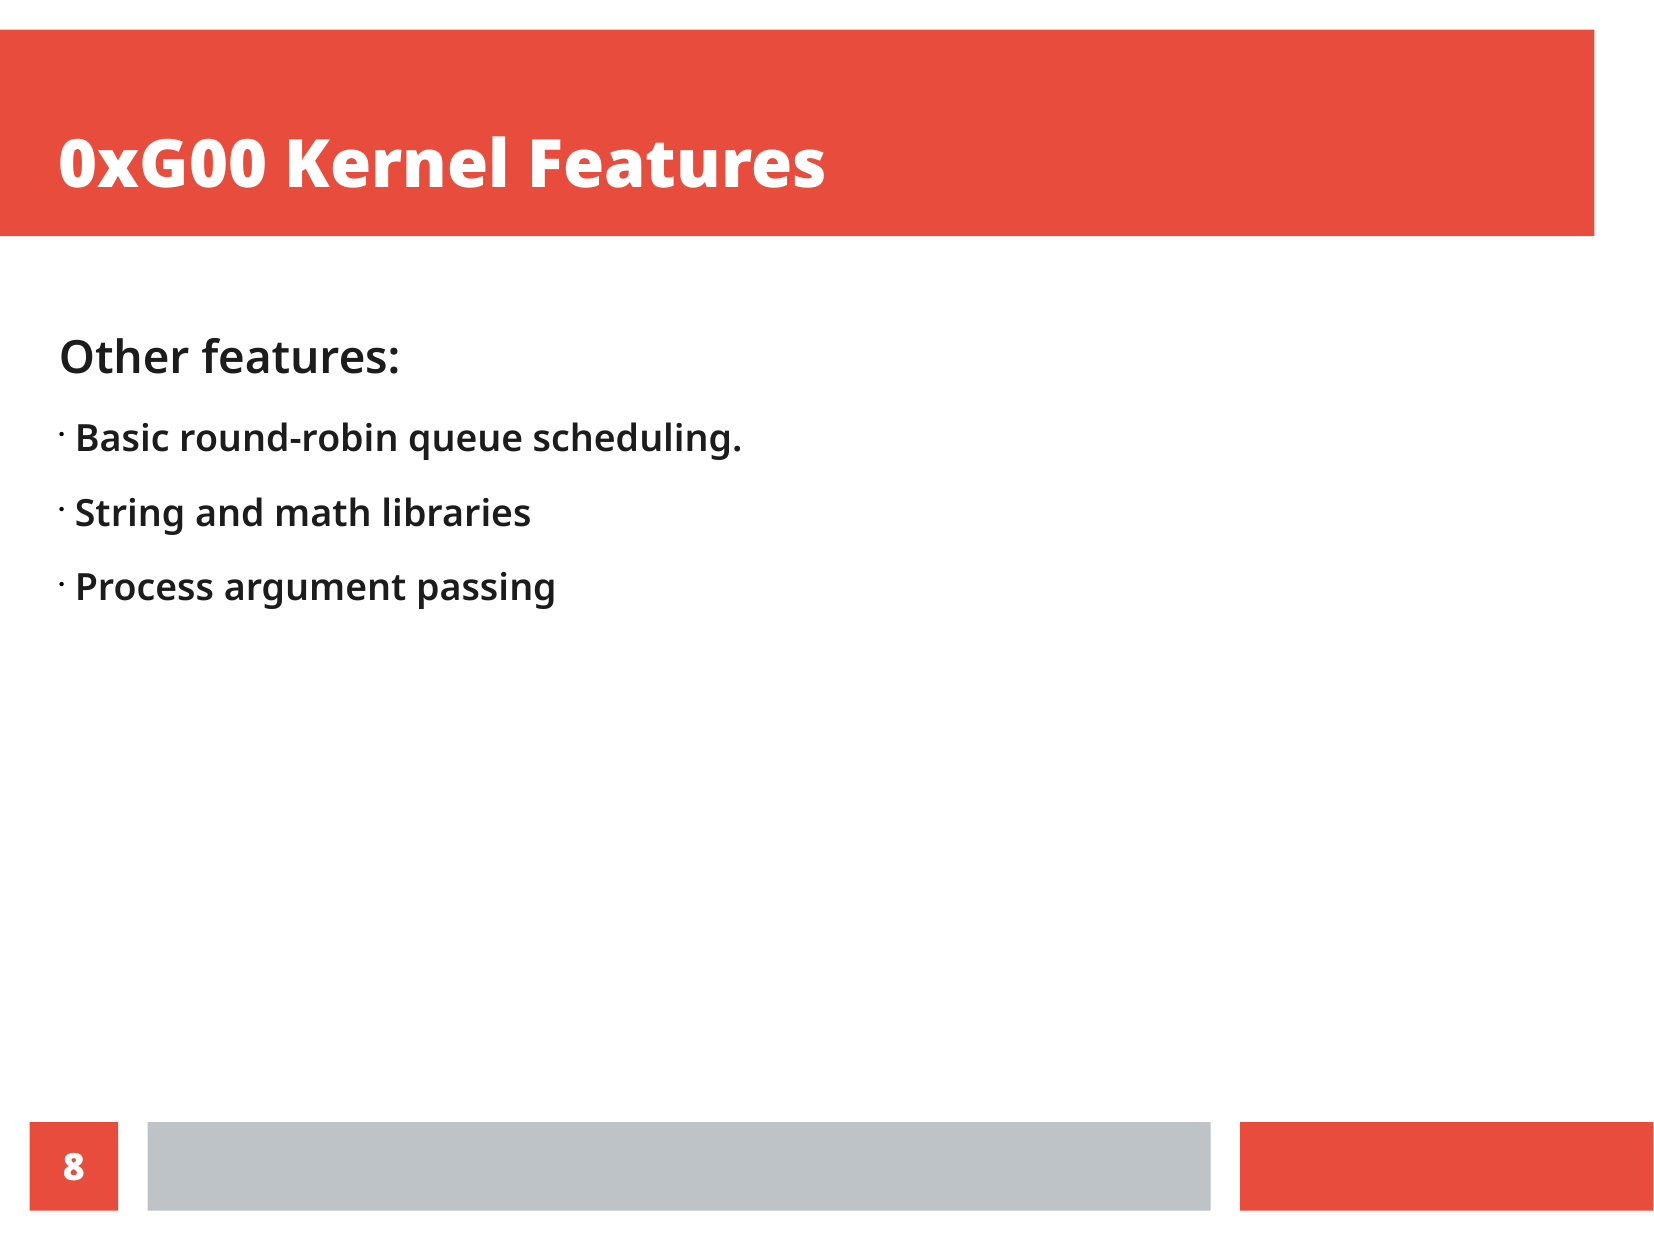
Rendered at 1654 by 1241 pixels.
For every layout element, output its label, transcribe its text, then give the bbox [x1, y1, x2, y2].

list Other features: Basic round-robin queue scheduling. String and math libraries Process argument passing [59, 324, 1565, 1093]
title 0xG00 Kernel Features [59, 59, 1595, 207]
